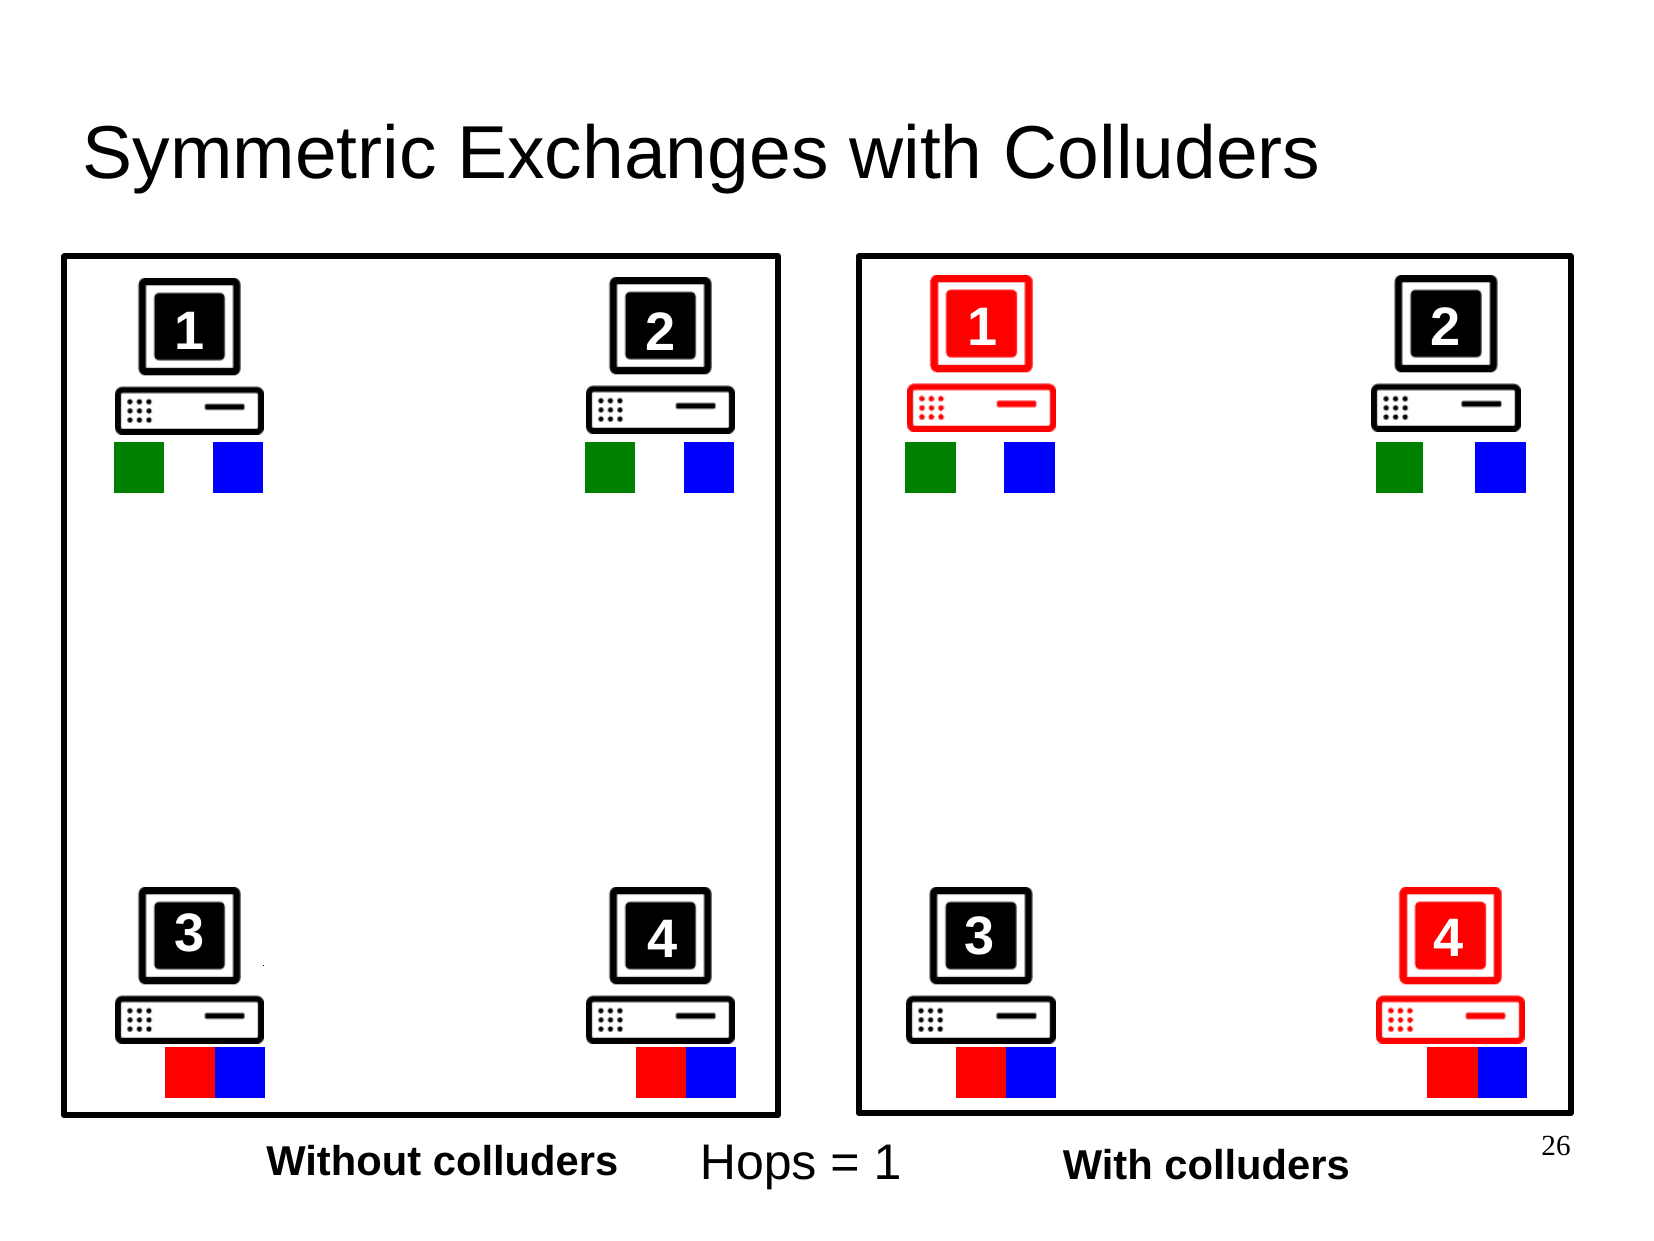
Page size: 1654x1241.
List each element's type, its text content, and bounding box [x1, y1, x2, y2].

text_box [858, 257, 1571, 1114]
picture [586, 277, 735, 434]
text_box 1 [159, 292, 217, 369]
text_box Without colluders [251, 1130, 665, 1192]
text_box 2 [631, 293, 689, 370]
picture [115, 278, 264, 435]
text_box 4 [1418, 899, 1482, 975]
picture [907, 275, 1056, 432]
title Symmetric Exchanges with Colluders [82, 49, 1571, 257]
text_box 2 [1416, 289, 1474, 365]
picture [1371, 275, 1521, 432]
text_box 3 [159, 895, 217, 971]
picture [1376, 887, 1525, 1044]
text_box [685, 1126, 949, 1199]
text_box 1 [953, 288, 1011, 366]
picture [586, 887, 735, 1044]
picture [115, 887, 264, 1044]
text_box 3 [950, 898, 1008, 974]
text_box [64, 256, 778, 1116]
text_box 4 [632, 900, 696, 977]
text_box With colluders [1048, 1134, 1461, 1197]
picture [906, 887, 1056, 1044]
